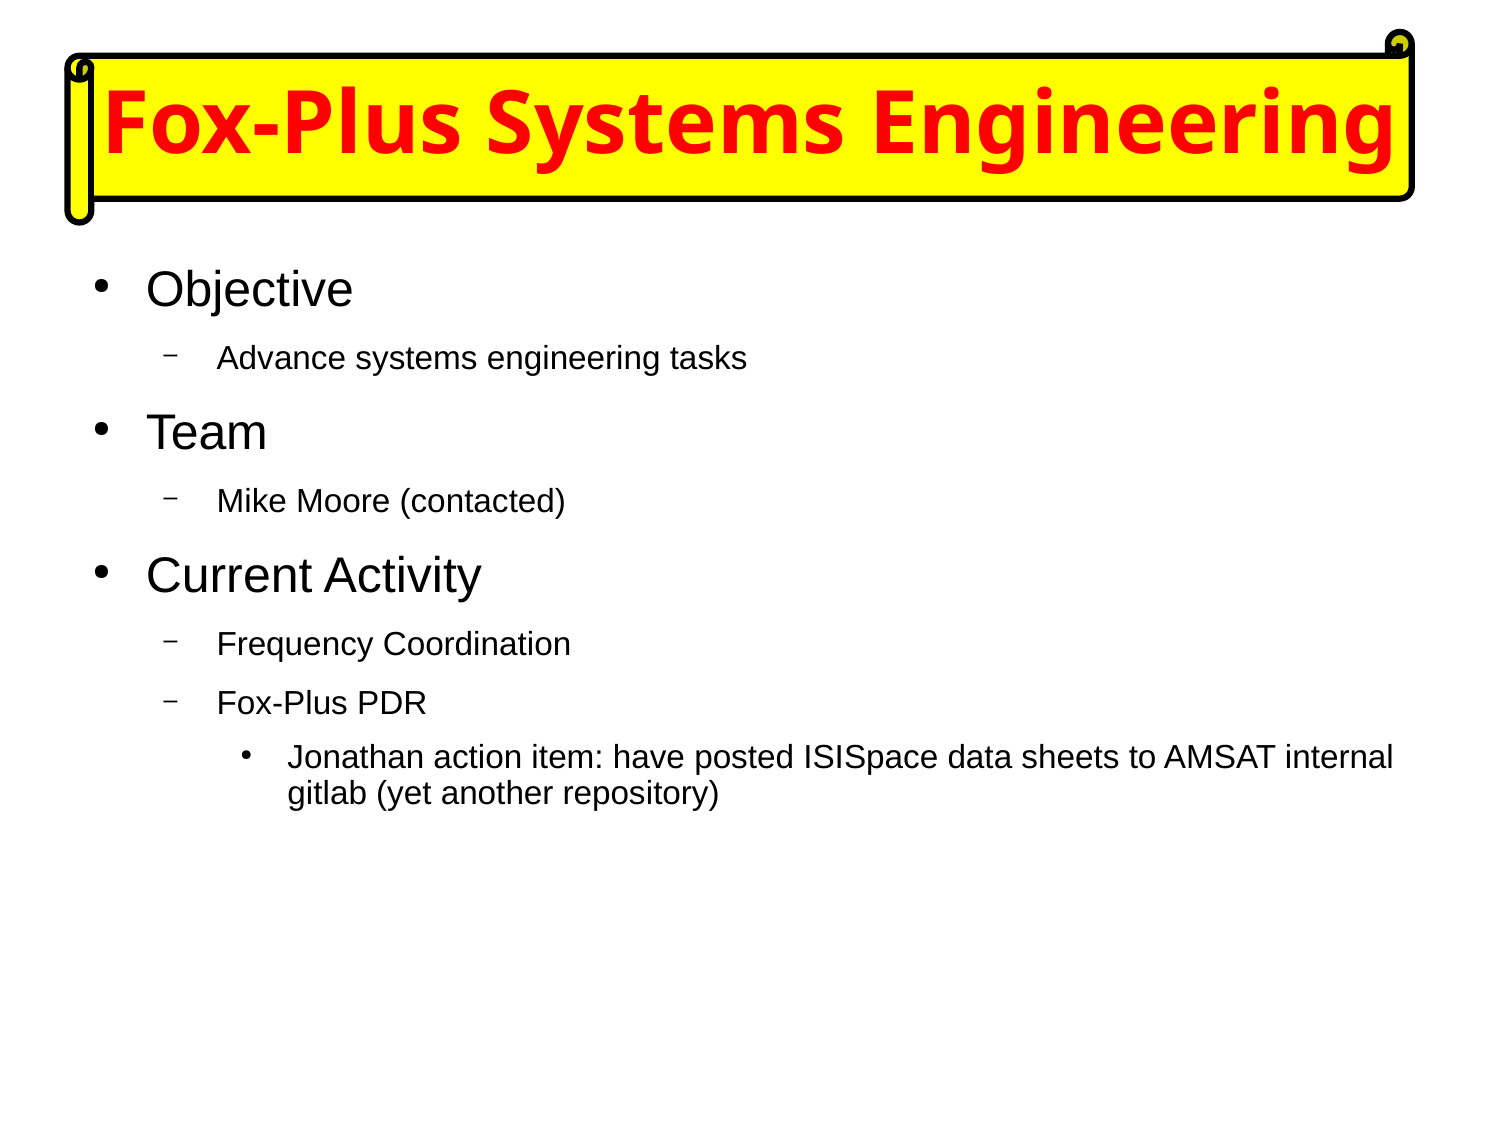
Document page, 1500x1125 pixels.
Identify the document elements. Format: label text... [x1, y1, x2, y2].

text_box [72, 31, 1412, 58]
text_box Fox-Plus Systems Engineering [0, 58, 1500, 179]
text_box [67, 179, 1412, 223]
list Objective Advance systems engineering tasks Team Mike Moore (contacted) Current Activity Frequency Coordination Fox-Plus PDR Jonathan action item: have posted ISISpace data sheets to AMSAT internal gitlab (yet another repository) [75, 263, 1425, 916]
